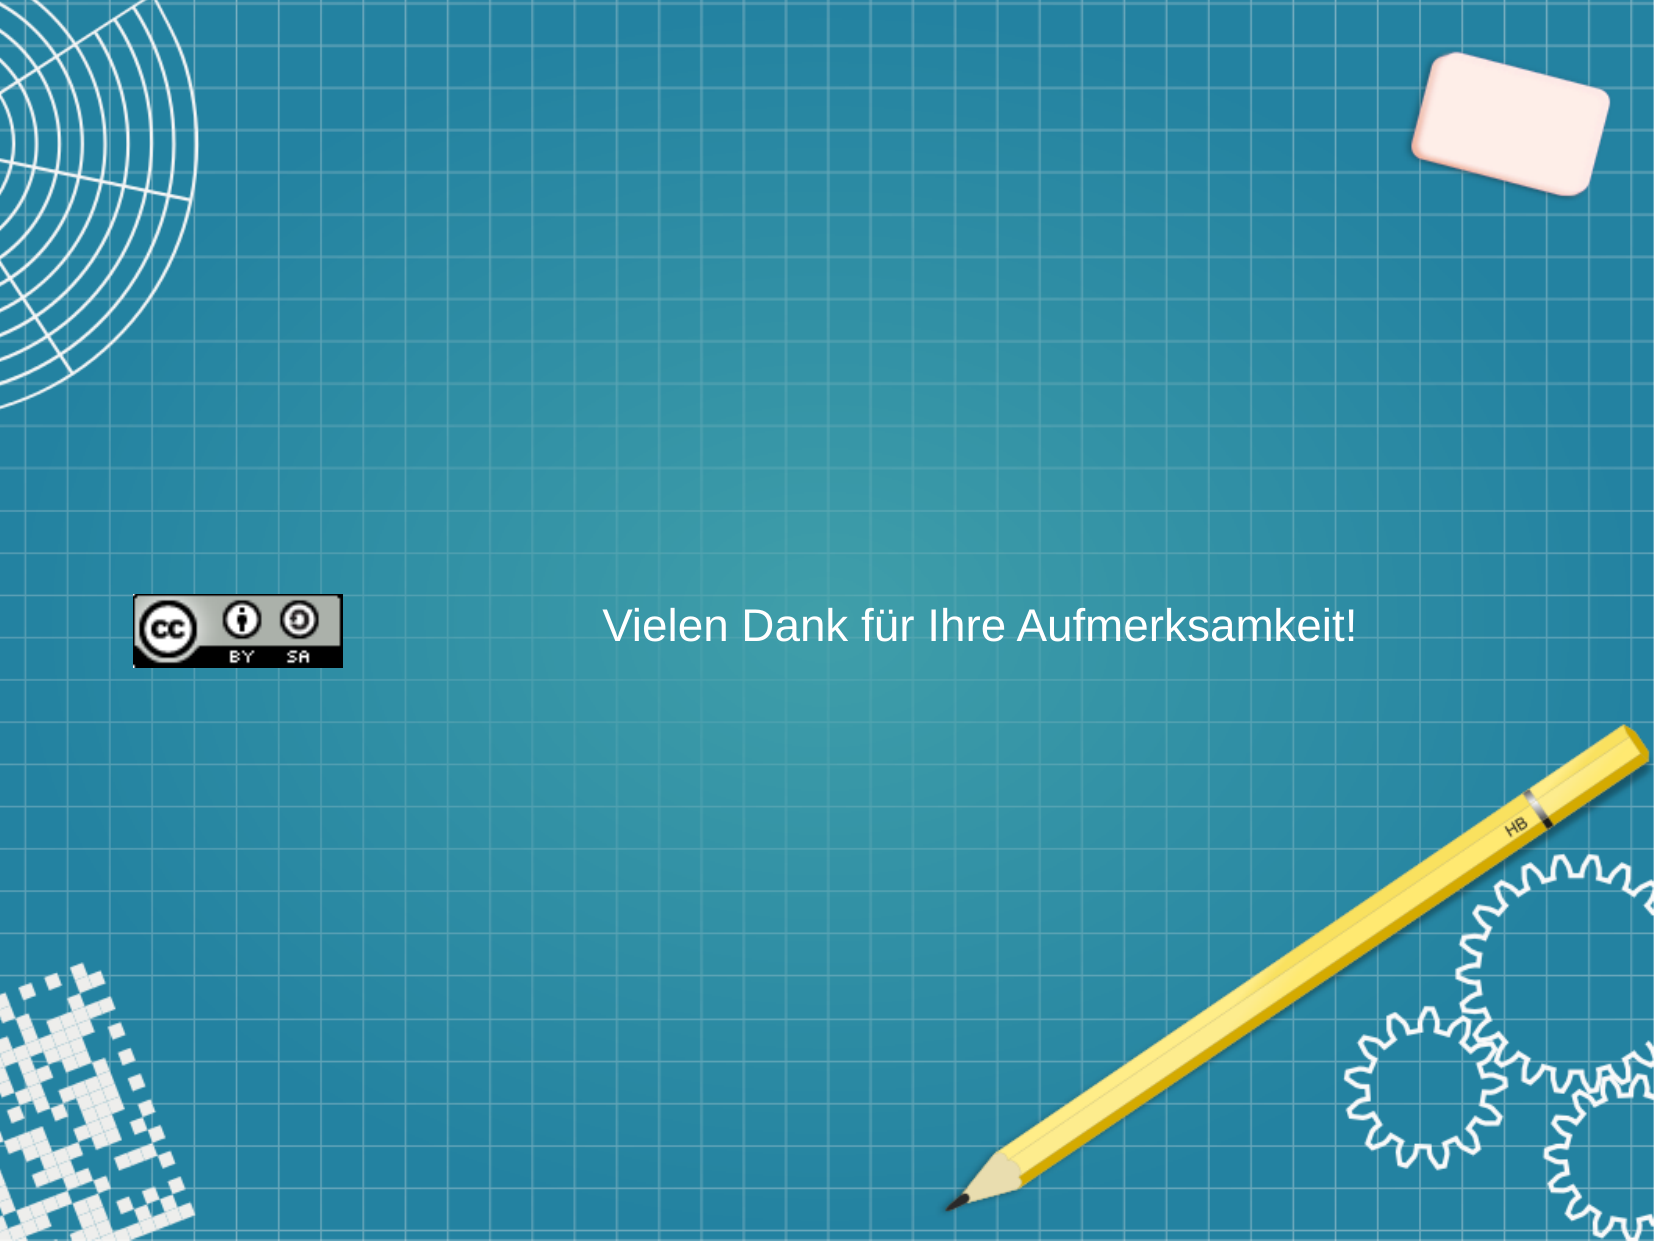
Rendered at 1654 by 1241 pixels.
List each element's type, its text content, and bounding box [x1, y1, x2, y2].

title Vielen Dank für Ihre Aufmerksamkeit! [389, 519, 1571, 727]
picture [133, 594, 343, 668]
